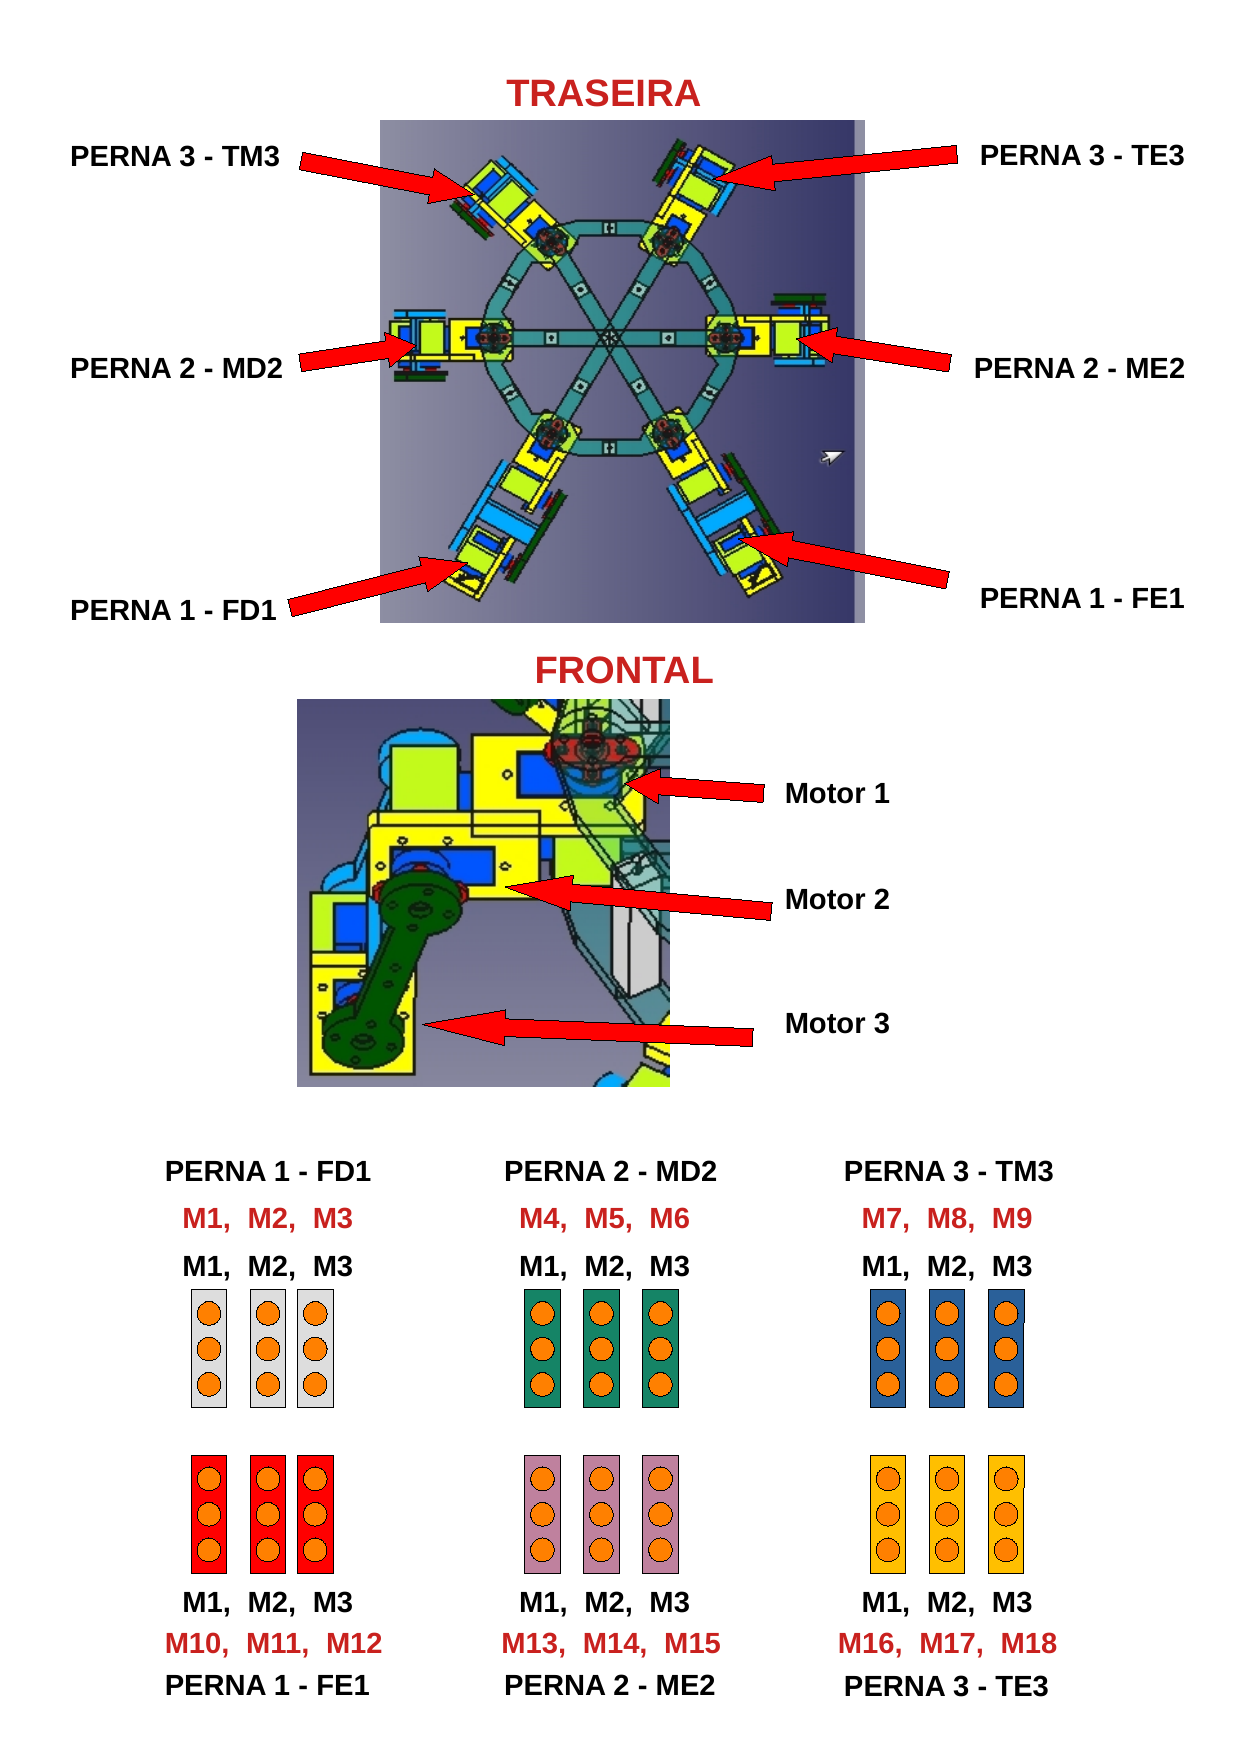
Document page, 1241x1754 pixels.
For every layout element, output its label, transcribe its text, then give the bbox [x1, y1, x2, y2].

text_box [929, 1290, 965, 1408]
text_box [298, 332, 417, 372]
text_box [191, 1290, 227, 1408]
text_box PERNA 3 - TM3 [55, 132, 298, 180]
picture [380, 120, 865, 623]
text_box FRONTAL [519, 641, 729, 700]
text_box PERNA 1 - FD1 [55, 586, 298, 635]
text_box M4, M5, M6 [504, 1196, 712, 1243]
text_box M7, M8, M9 [846, 1196, 1054, 1243]
text_box [712, 145, 958, 191]
text_box PERNA 1 - FE1 [150, 1661, 393, 1710]
text_box [250, 1455, 286, 1574]
text_box [583, 1455, 620, 1574]
text_box [624, 768, 765, 804]
text_box [642, 1290, 679, 1408]
text_box Motor 1 [770, 769, 924, 818]
text_box [796, 327, 952, 372]
text_box Motor 2 [770, 876, 924, 924]
text_box TRASEIRA [491, 64, 723, 122]
text_box [524, 1455, 561, 1574]
text_box M1, M2, M3 [846, 1578, 1054, 1620]
text_box M1, M2, M3 [167, 1243, 375, 1290]
text_box [929, 1455, 965, 1574]
text_box M16, M17, M18 [823, 1620, 1095, 1701]
text_box M1, M2, M3 [504, 1243, 712, 1290]
text_box [297, 1455, 334, 1574]
text_box [988, 1455, 1025, 1574]
text_box Motor 3 [770, 1000, 924, 1048]
text_box [191, 1455, 227, 1574]
text_box [287, 556, 468, 617]
text_box [583, 1290, 620, 1408]
text_box M1, M2, M3 [167, 1578, 375, 1620]
text_box M13, M14, M15 [486, 1620, 753, 1701]
text_box PERNA 2 - MD2 [489, 1147, 759, 1196]
text_box [297, 1290, 334, 1408]
text_box PERNA 3 - TE3 [829, 1662, 1072, 1710]
text_box PERNA 1 - FD1 [150, 1147, 393, 1196]
text_box M1, M2, M3 [846, 1243, 1054, 1290]
text_box M1, M2, M3 [167, 1196, 375, 1243]
text_box [642, 1455, 679, 1574]
picture [297, 699, 670, 1087]
text_box PERNA 3 - TE3 [964, 131, 1208, 180]
text_box [988, 1290, 1025, 1408]
text_box [422, 1009, 754, 1047]
text_box PERNA 1 - FE1 [964, 574, 1208, 623]
text_box [738, 531, 950, 589]
text_box [299, 152, 475, 204]
text_box PERNA 3 - TM3 [829, 1148, 1072, 1196]
text_box PERNA 2 - ME2 [959, 344, 1202, 393]
text_box M10, M11, M12 [150, 1620, 404, 1701]
text_box [505, 875, 773, 921]
text_box PERNA 2 - MD2 [55, 344, 325, 393]
text_box [250, 1290, 286, 1408]
text_box M1, M2, M3 [504, 1578, 712, 1620]
text_box [524, 1290, 561, 1408]
text_box PERNA 2 - ME2 [489, 1661, 759, 1710]
text_box [870, 1455, 906, 1574]
text_box [870, 1290, 906, 1408]
